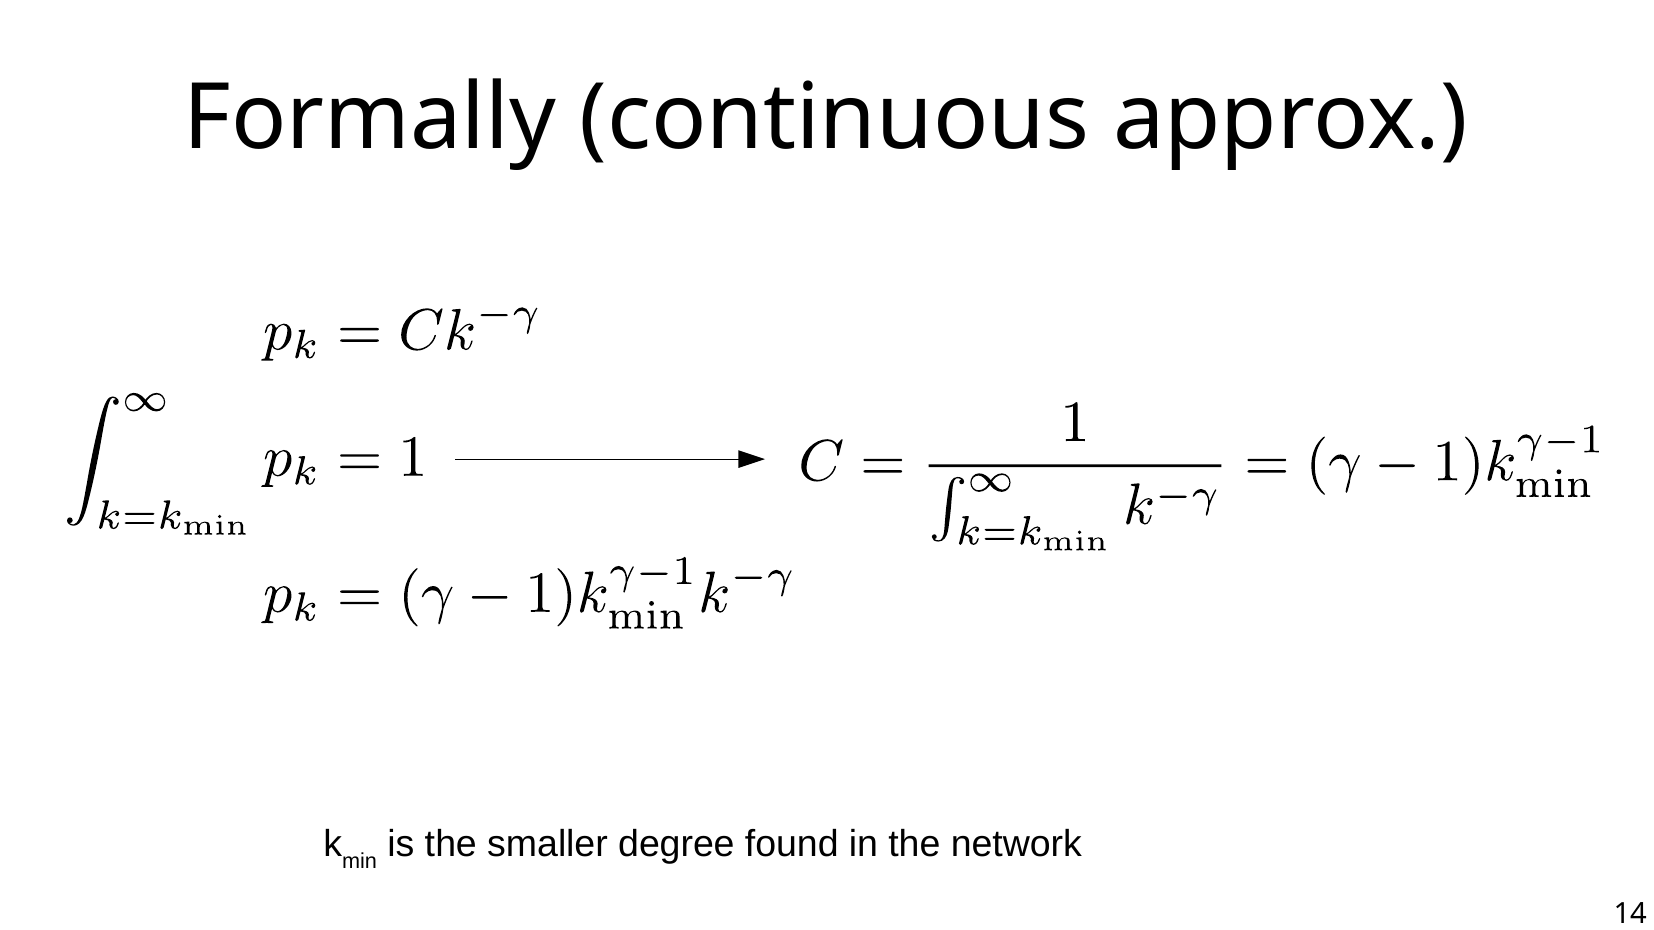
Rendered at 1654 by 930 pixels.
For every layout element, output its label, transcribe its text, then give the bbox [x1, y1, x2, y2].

title Formally (continuous approx.) [82, 1, 1571, 225]
text_box [63, 300, 794, 629]
text_box [798, 402, 1603, 551]
text_box kmin is the smaller degree found in the network [308, 814, 1509, 901]
